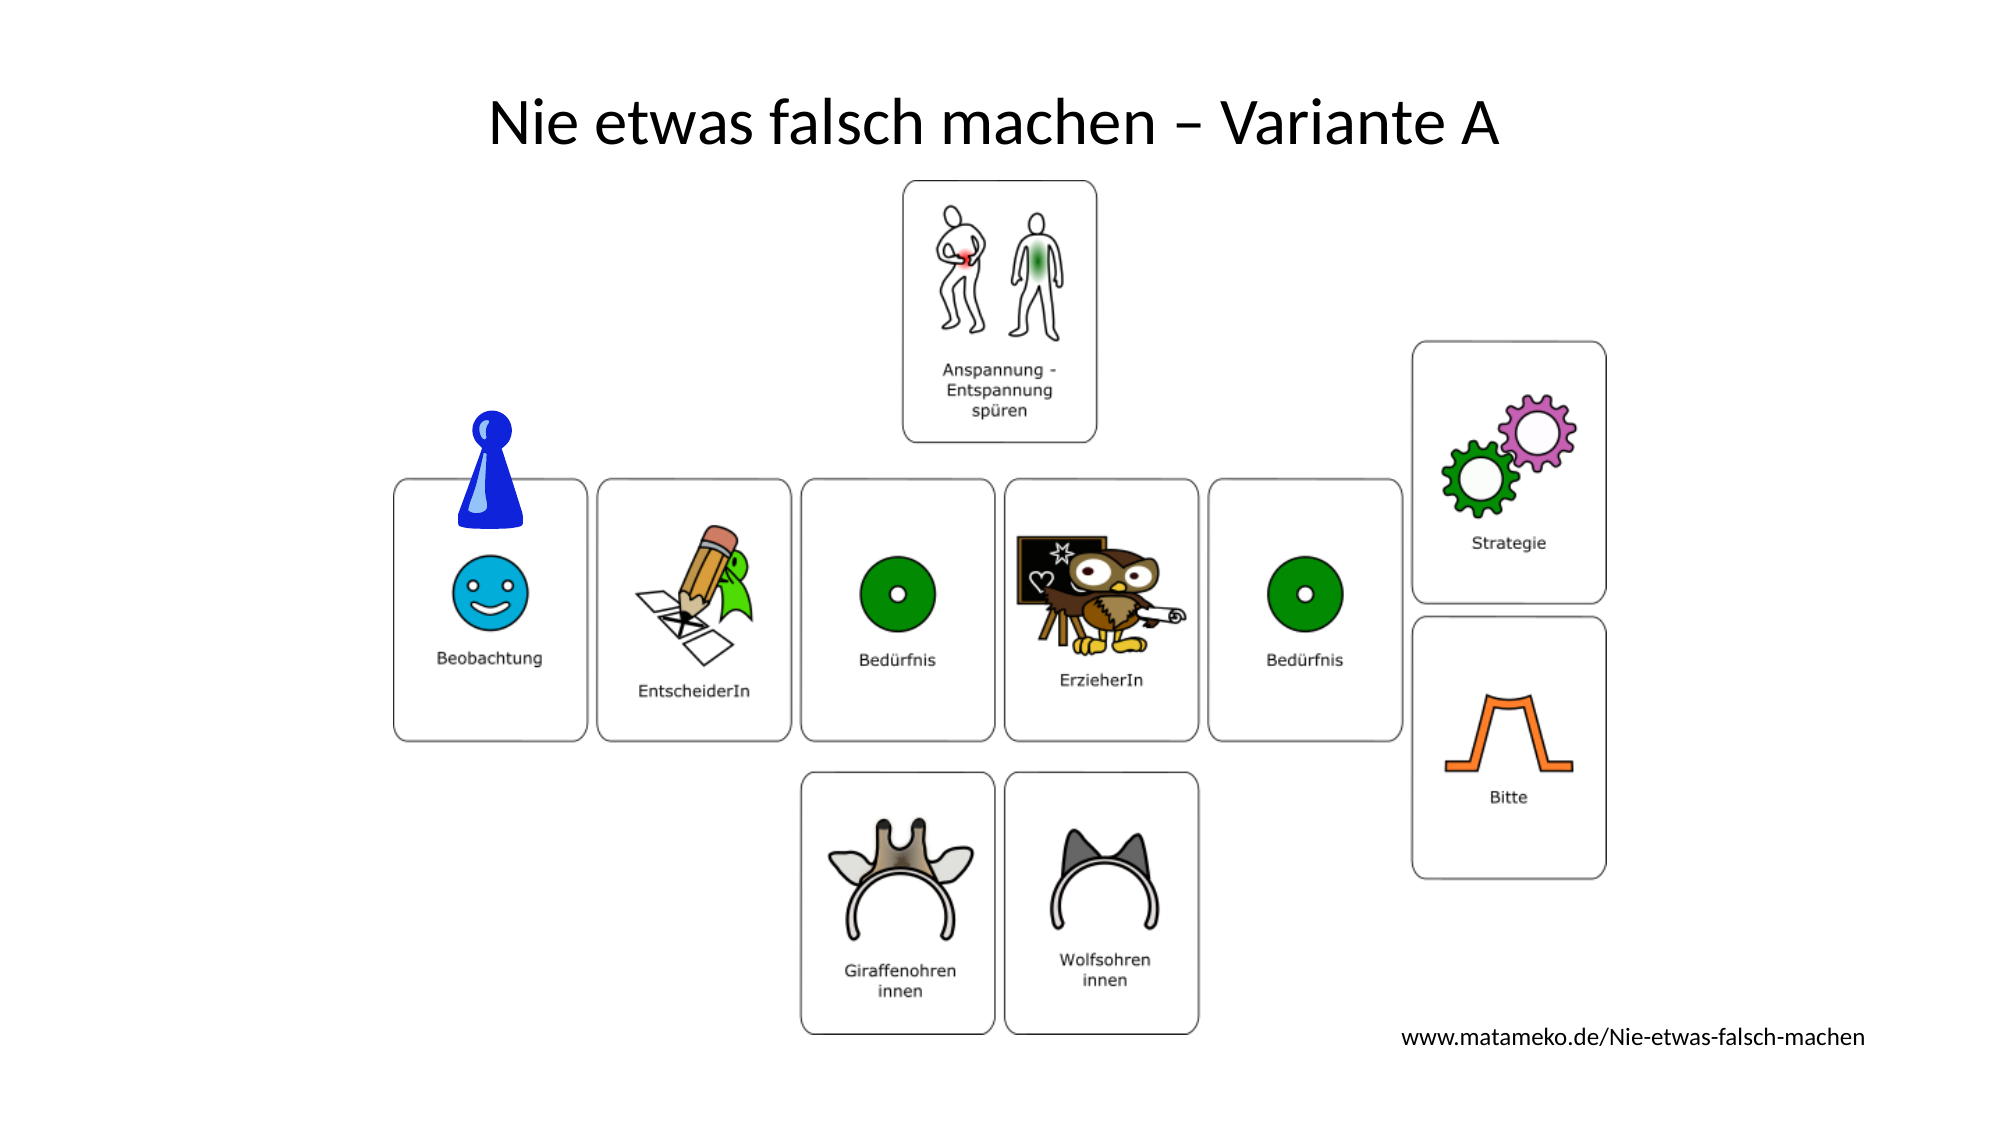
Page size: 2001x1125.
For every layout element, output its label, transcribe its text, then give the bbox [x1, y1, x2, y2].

text_box Nie etwas falsch machen – Variante A [473, 70, 1527, 167]
picture [393, 180, 1607, 1035]
text_box www.matameko.de/Nie-etwas-falsch-machen [1386, 1013, 1882, 1058]
text_box [458, 410, 523, 529]
